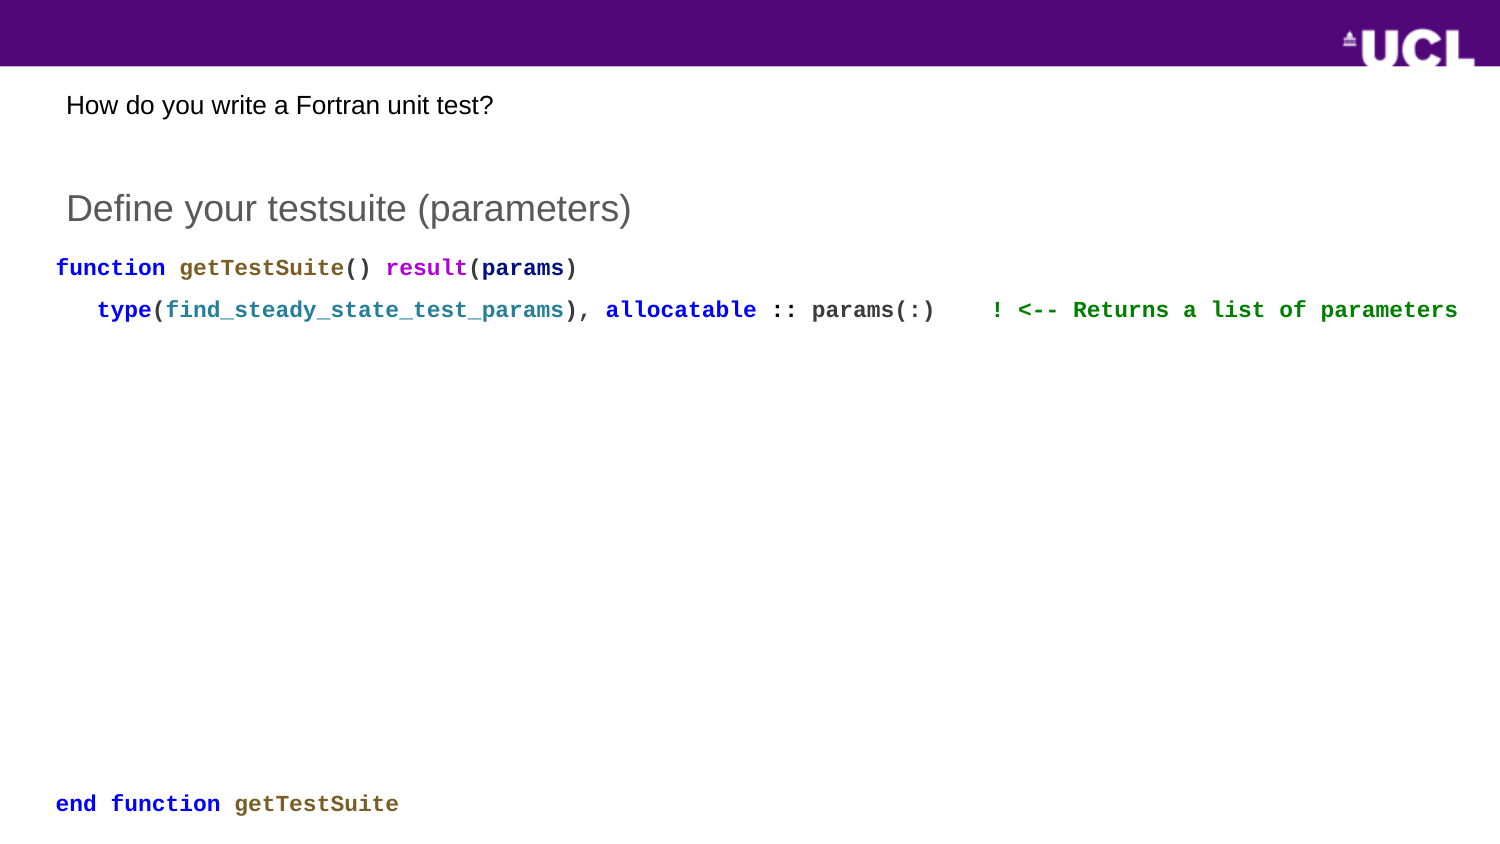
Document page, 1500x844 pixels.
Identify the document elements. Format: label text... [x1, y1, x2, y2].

title How do you write a Fortran unit test? [51, 72, 1449, 162]
list Define your testsuite (parameters) [51, 162, 1449, 249]
text_box function getTestSuite() result(params) type(find_steady_state_test_params), allocatable :: params(:) ! <-- Returns a list of parameters end function getTestSuite [40, 224, 1479, 831]
picture [0, 0, 1500, 844]
